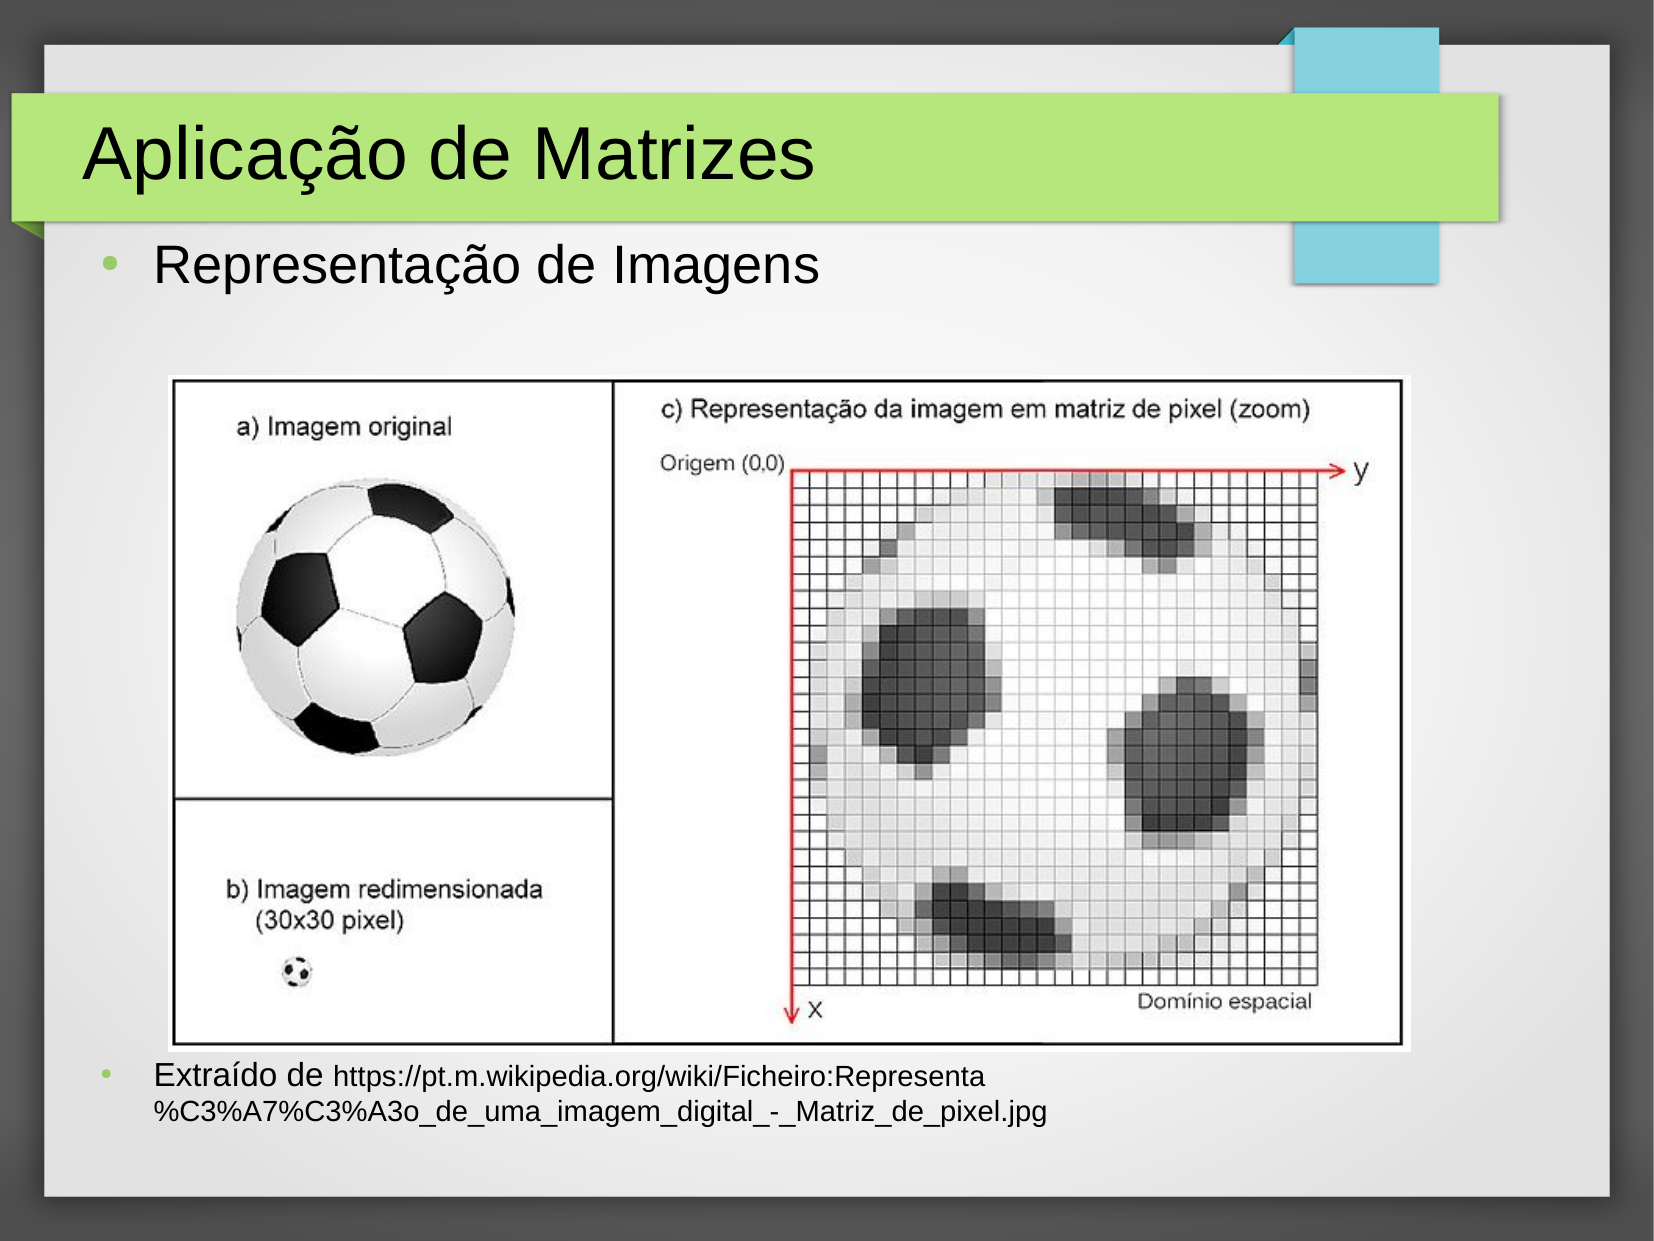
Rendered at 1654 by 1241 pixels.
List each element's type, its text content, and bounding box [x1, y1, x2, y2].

title Aplicação de Matrizes [82, 94, 1264, 213]
picture [0, 0, 1654, 1241]
list Representação de Imagens Extraído de https://pt.m.wikipedia.org/wiki/Ficheiro:Representa%C3%A7%C3%A3o_de_uma_imagem_digital_-_Matriz_de_pixel.jpg [82, 234, 1581, 1162]
